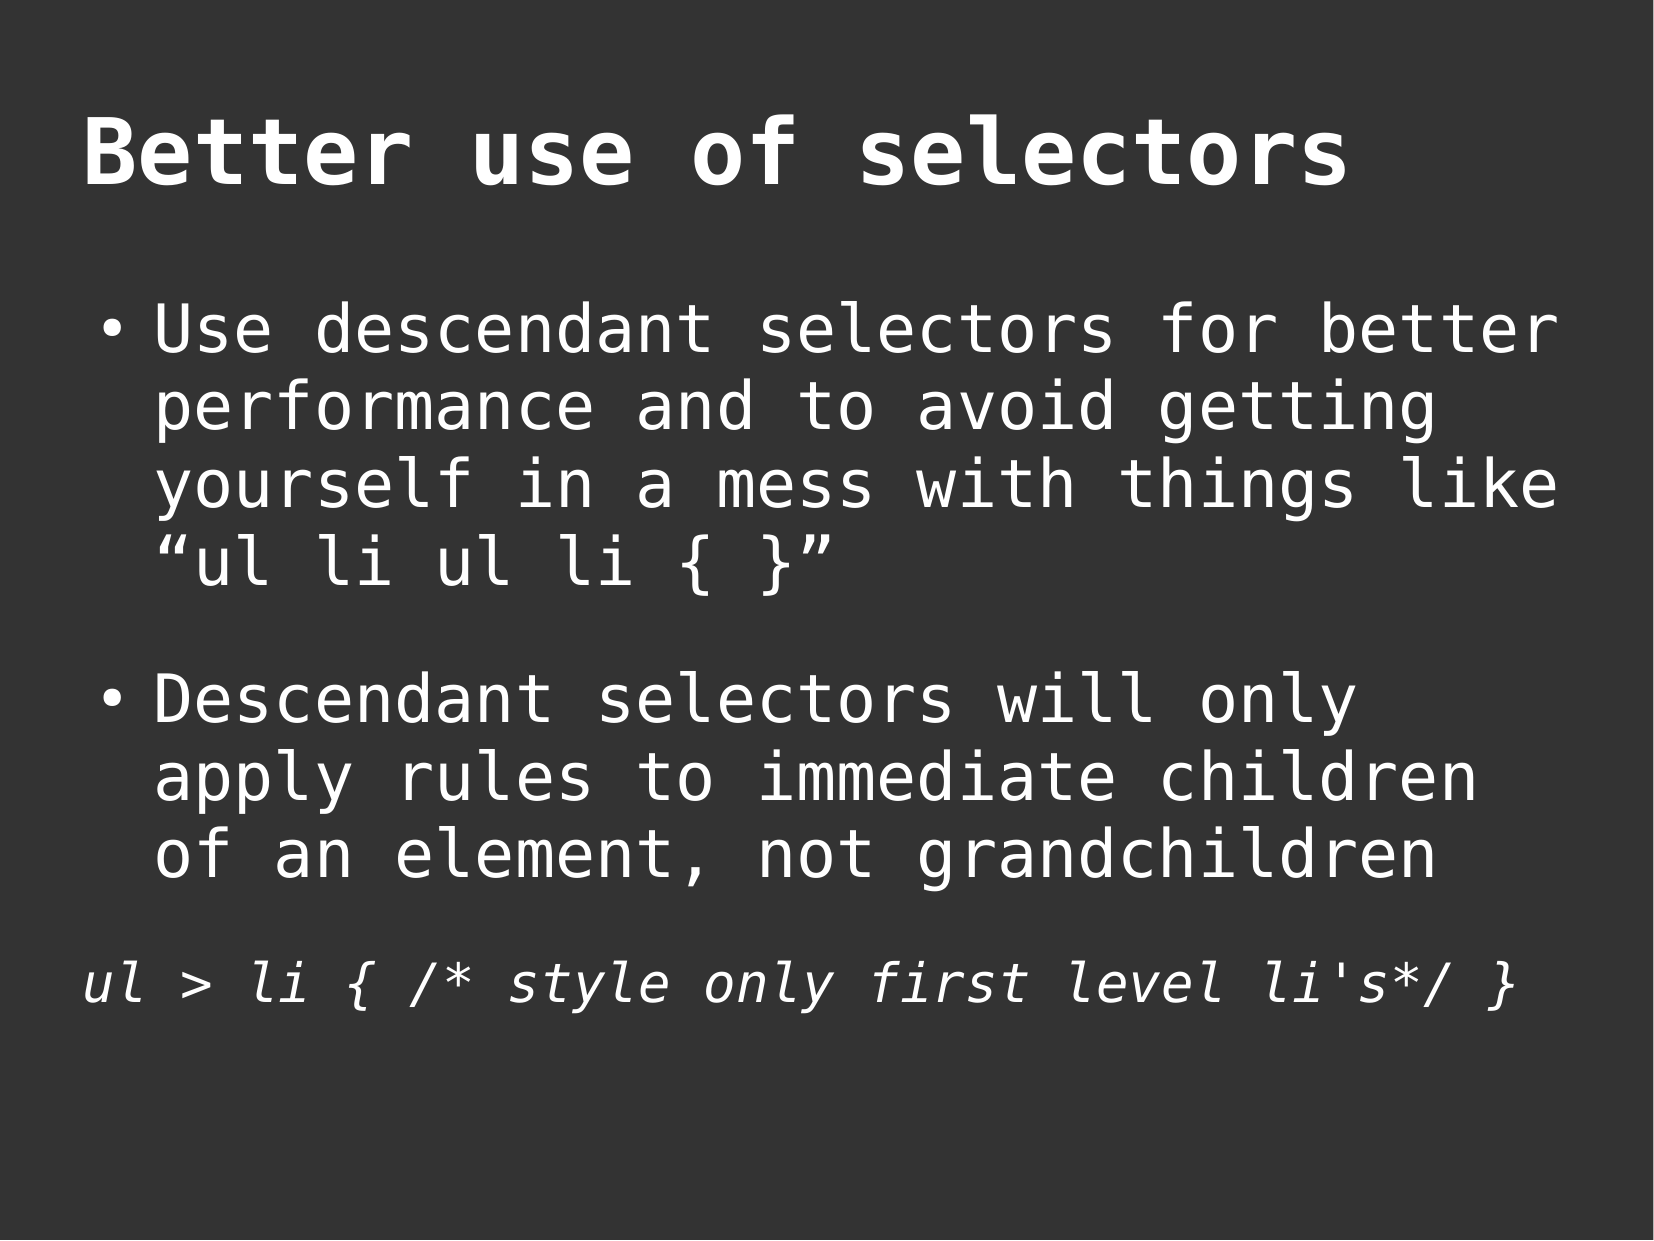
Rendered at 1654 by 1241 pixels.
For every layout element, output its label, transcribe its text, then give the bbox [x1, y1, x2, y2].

list Use descendant selectors for better performance and to avoid getting yourself in a mess with things like “ul li ul li { }” Descendant selectors will only apply rules to immediate children of an element, not grandchildren ul > li { /* style only first level li's*/ } [82, 290, 1571, 1182]
title Better use of selectors [82, 49, 1571, 257]
